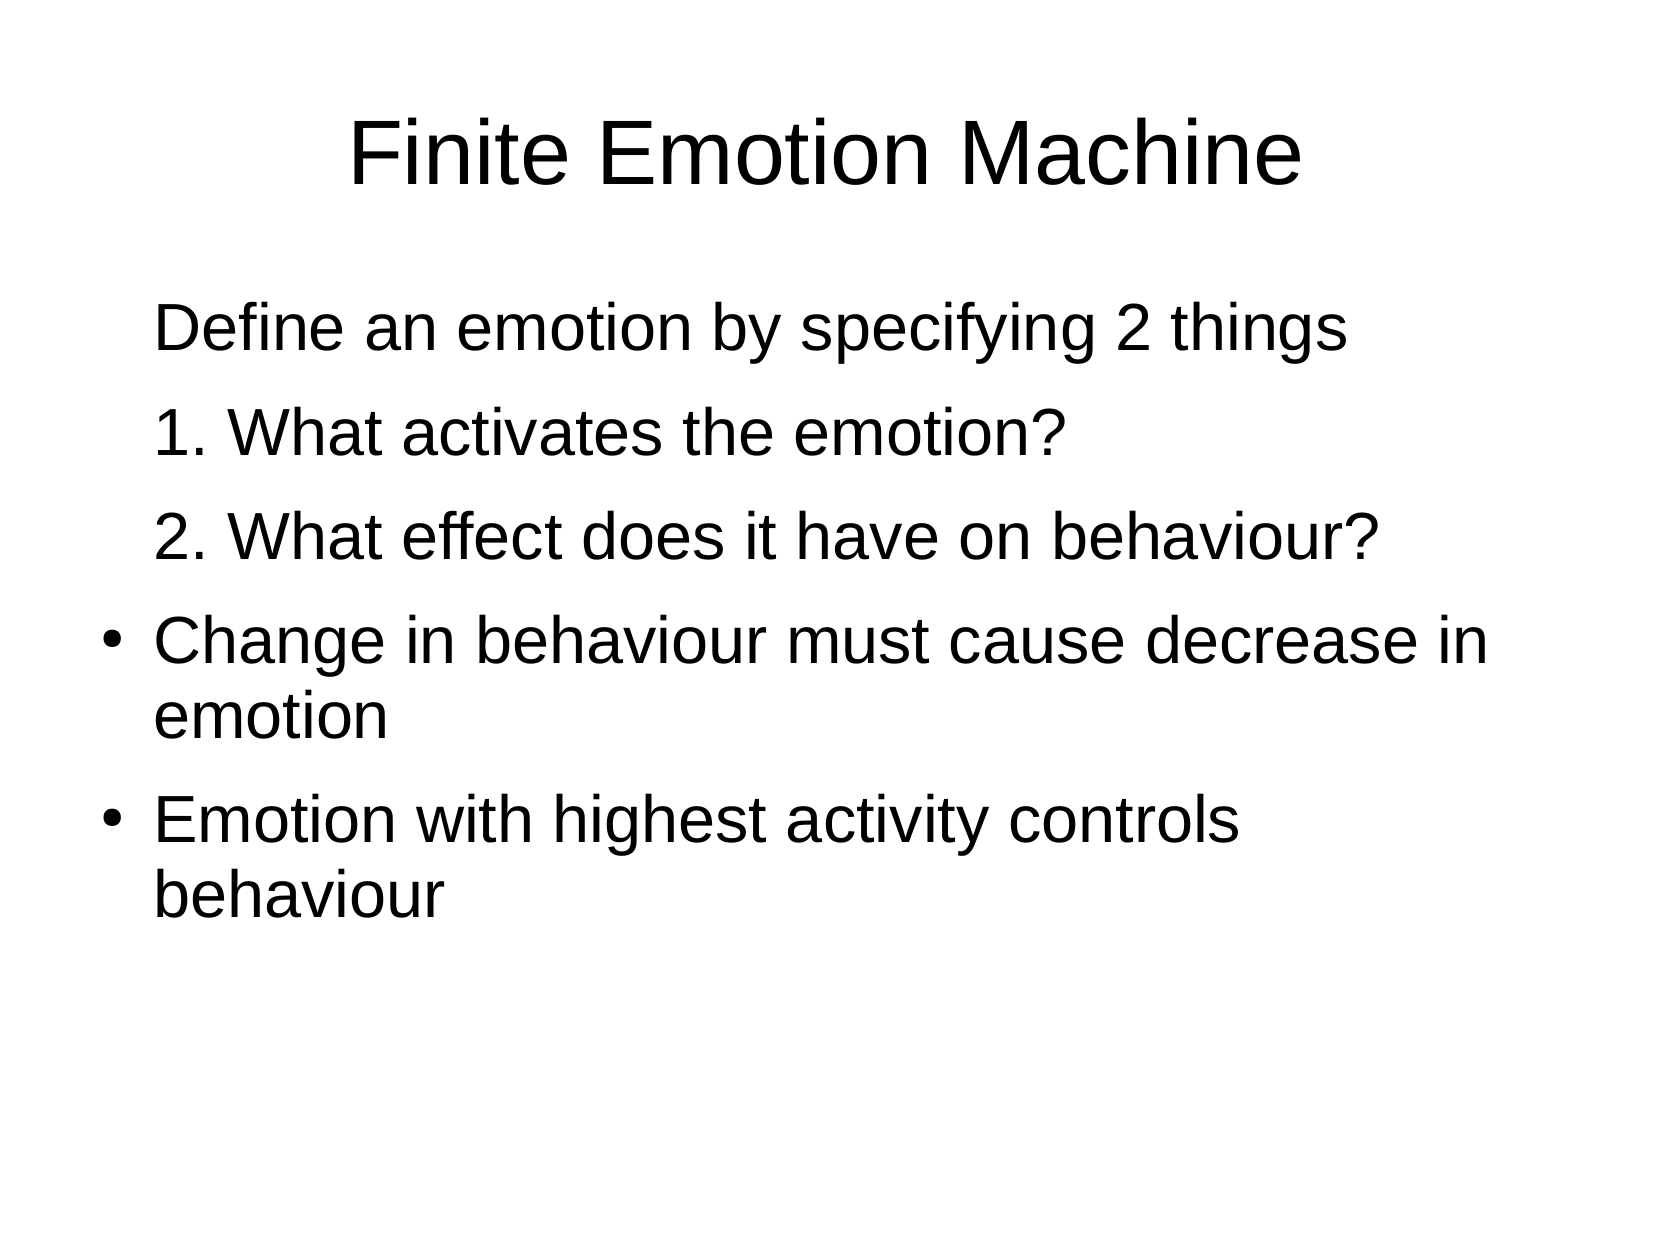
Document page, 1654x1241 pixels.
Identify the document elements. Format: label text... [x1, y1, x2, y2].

list Define an emotion by specifying 2 things 1. What activates the emotion? 2. What effect does it have on behaviour? Change in behaviour must cause decrease in emotion Emotion with highest activity controls behaviour [82, 290, 1538, 1010]
title Finite Emotion Machine [82, 49, 1571, 257]
